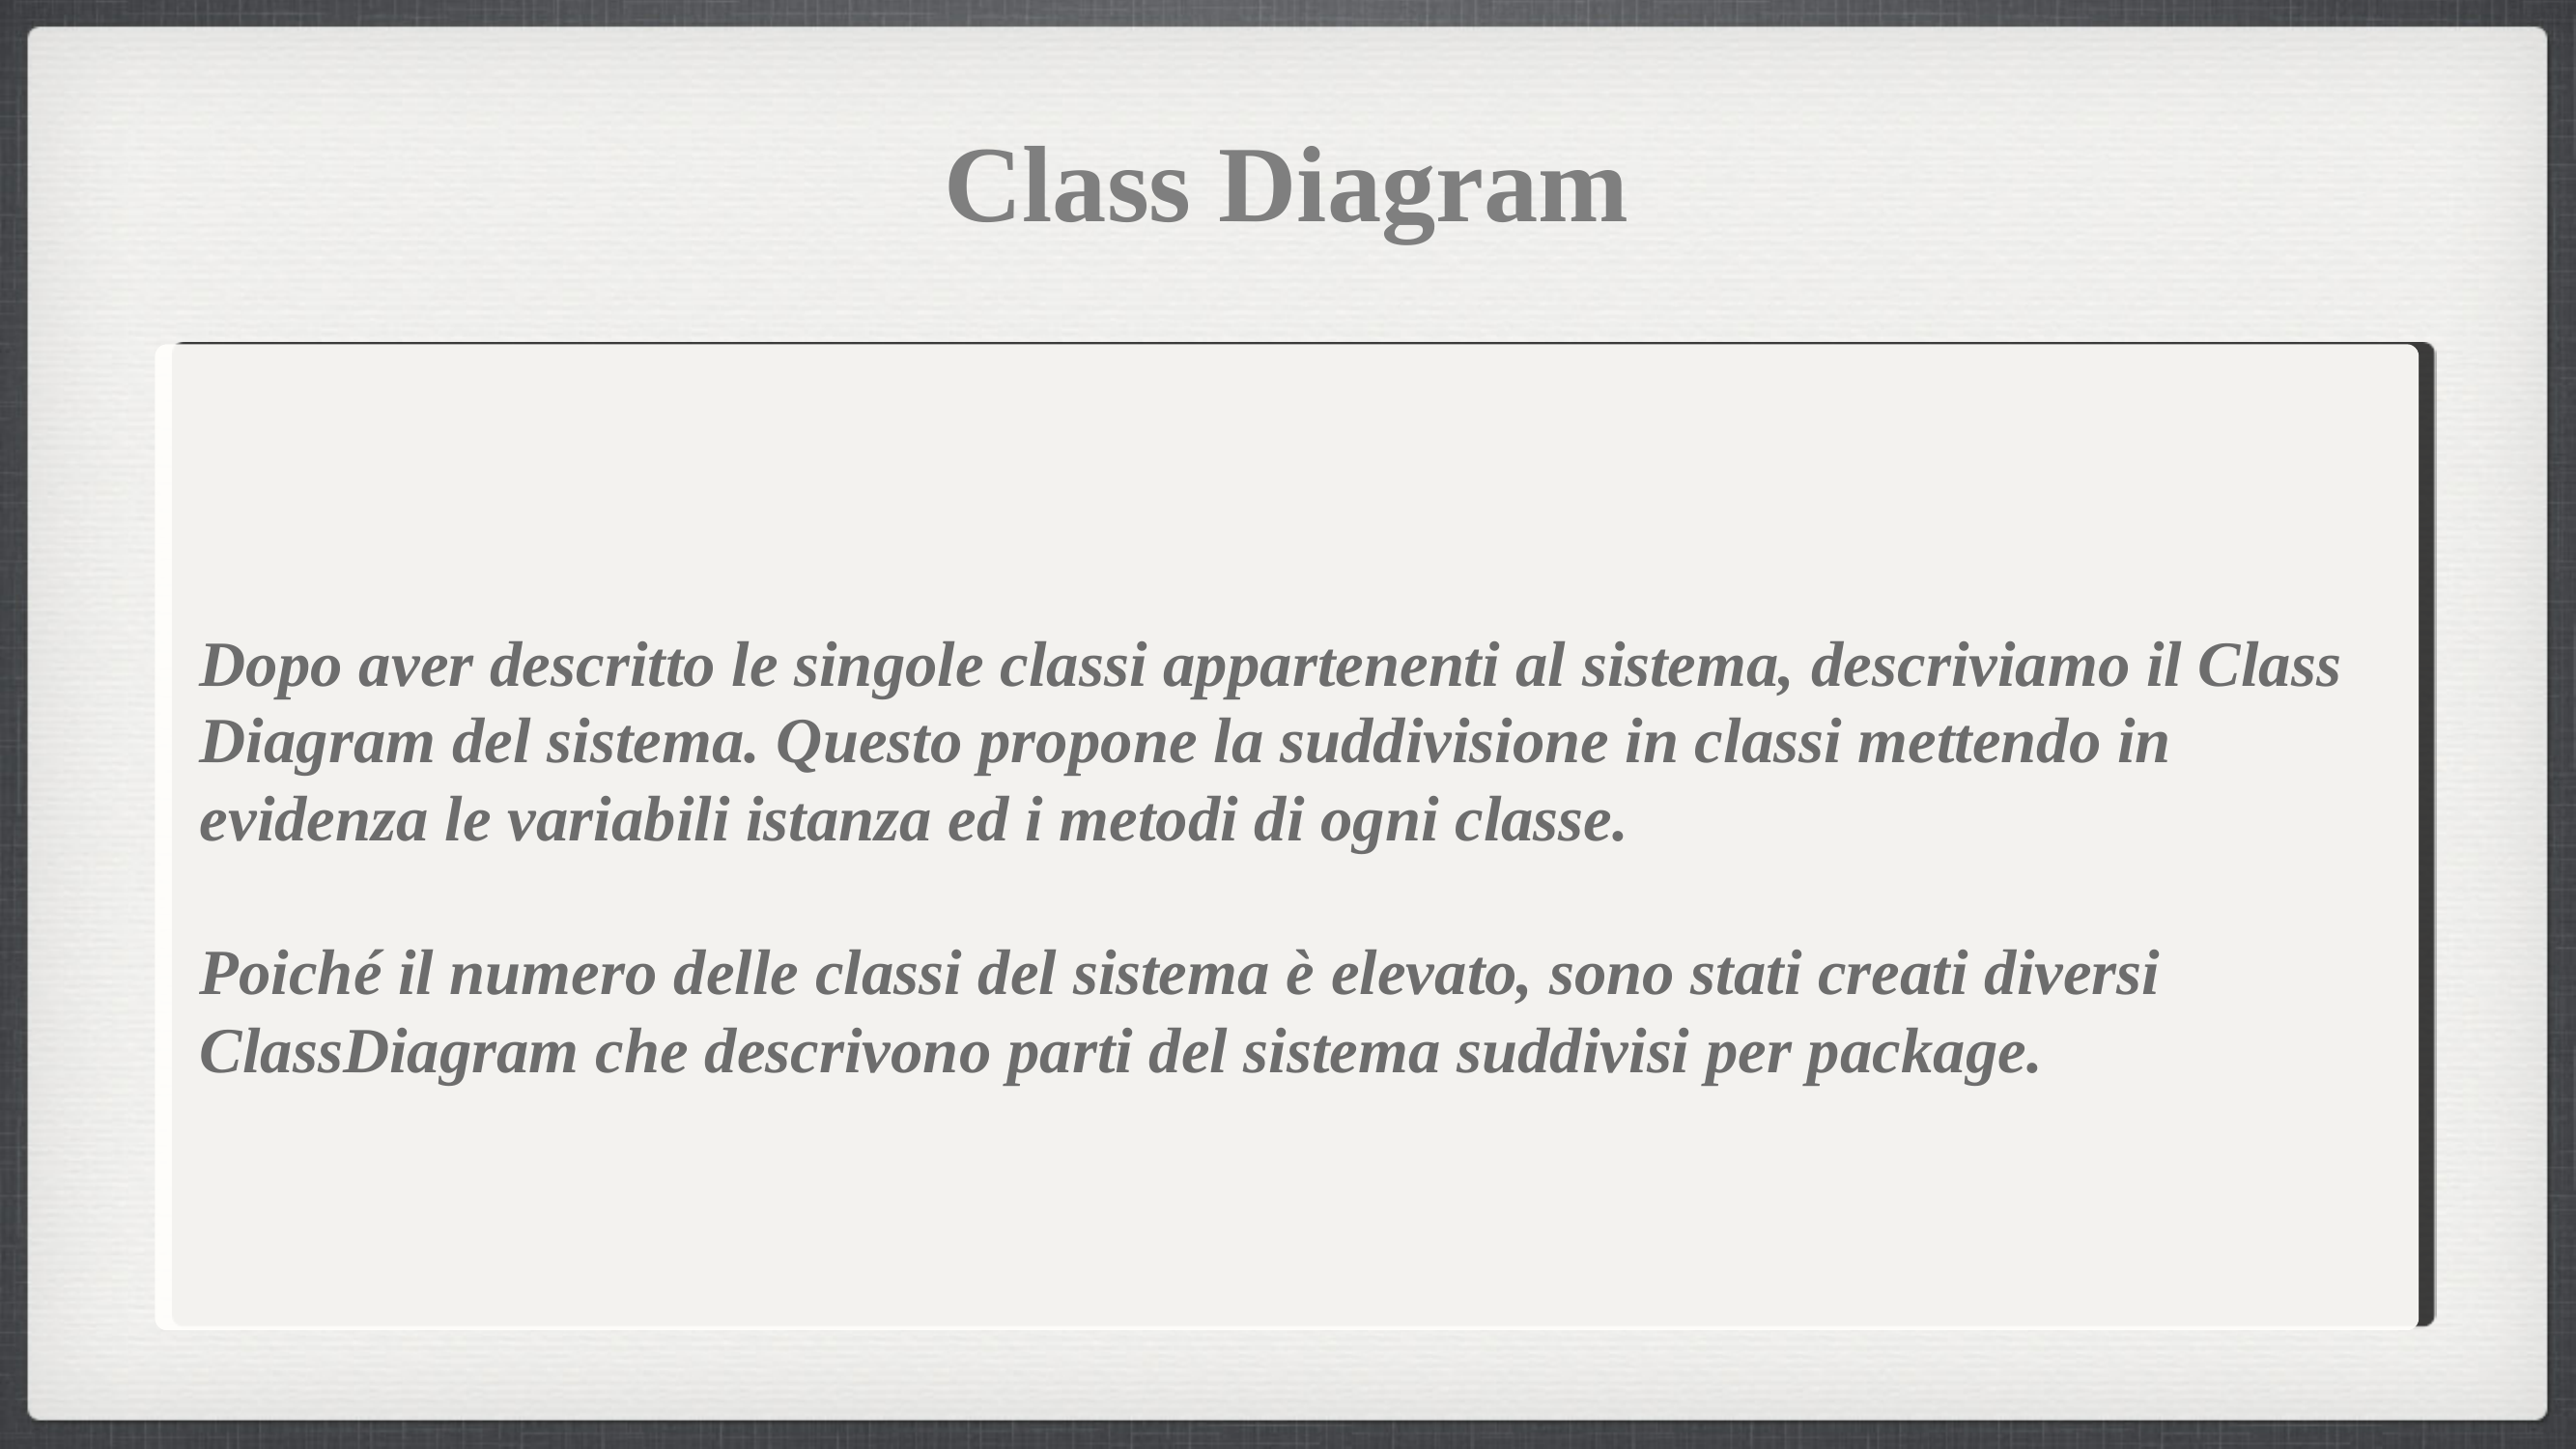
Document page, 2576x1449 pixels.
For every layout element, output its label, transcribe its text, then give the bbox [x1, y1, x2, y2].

text_box Dopo aver descritto le singole classi appartenenti al sistema, descriviamo il Class Diagram del sistema. Questo propone la suddivisione in classi mettendo in evidenza le variabili istanza ed i metodi di ogni classe. Poiché il numero delle classi del sistema è elevato, sono stati creati diversi ClassDiagram che descrivono parti del sistema suddivisi per package. [199, 380, 2396, 1326]
picture [0, 0, 2576, 1449]
title Class Diagram [214, 38, 2359, 334]
